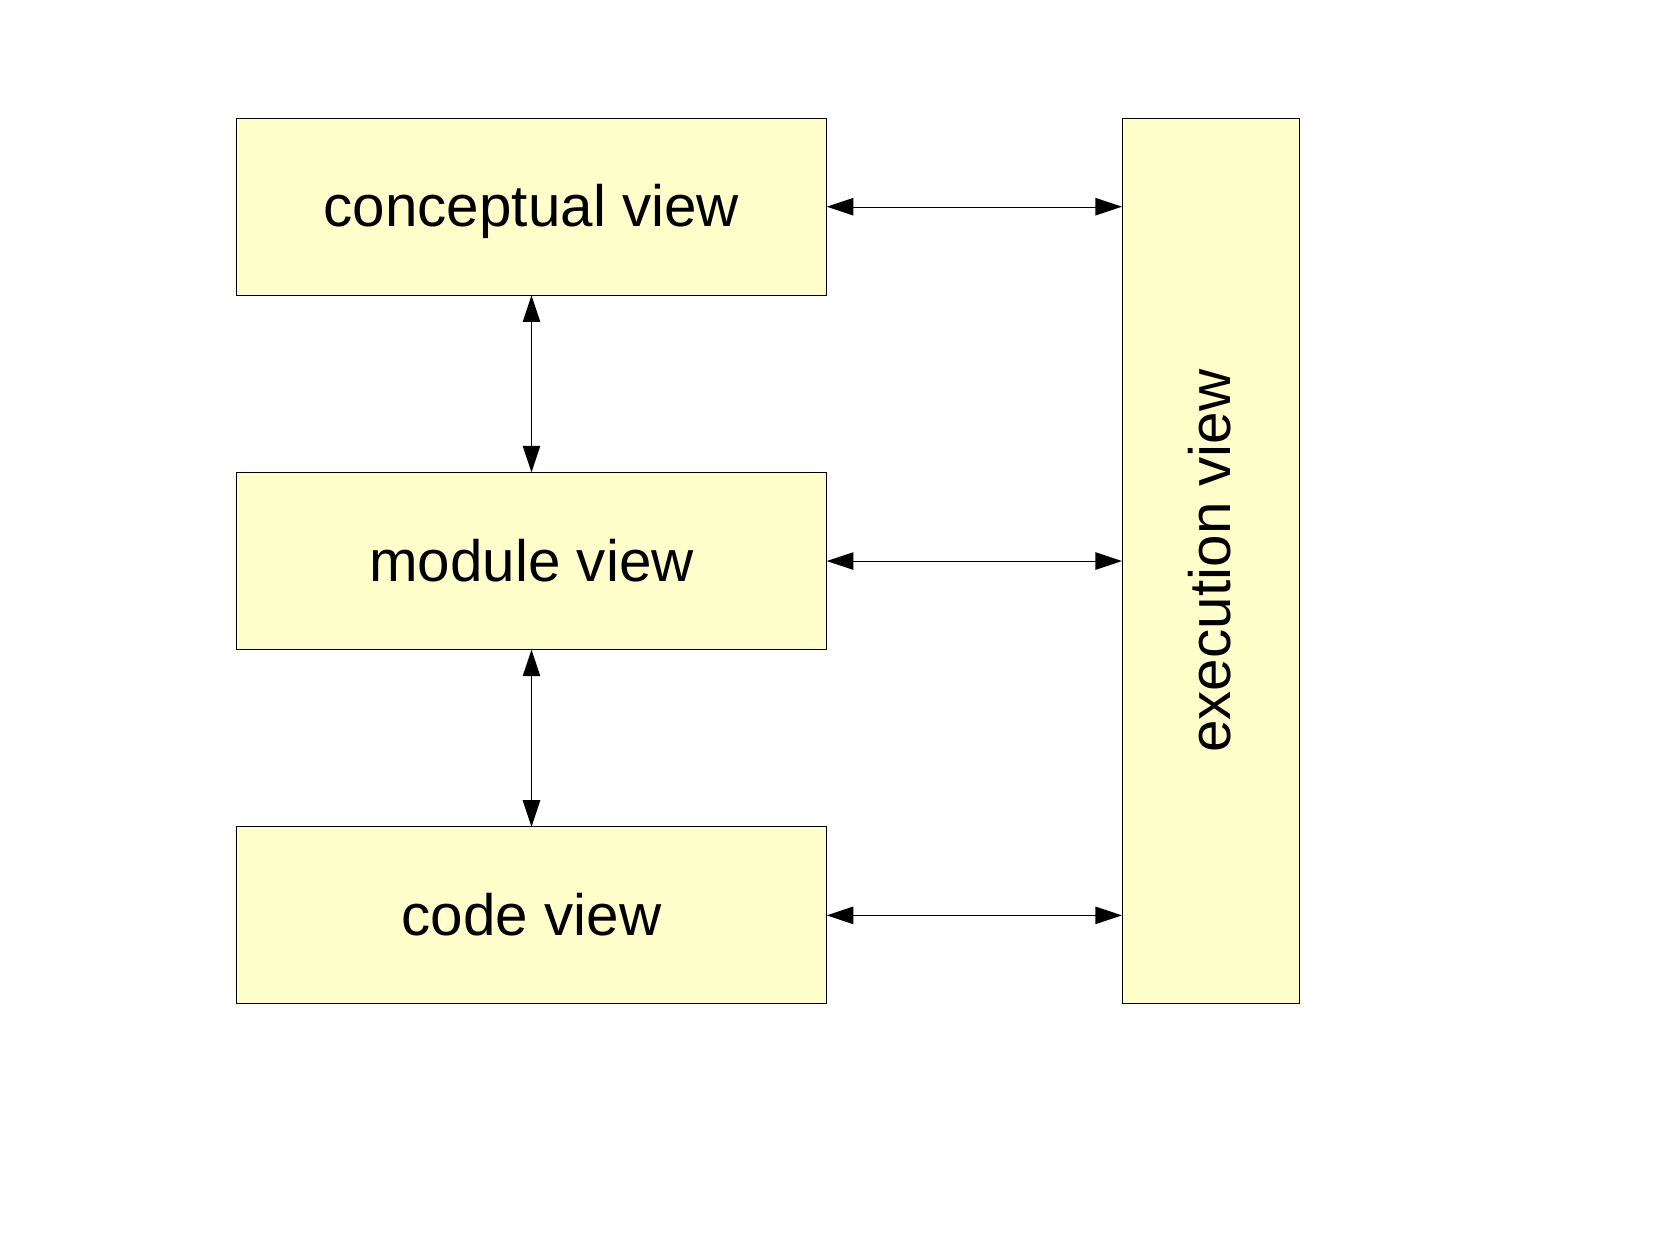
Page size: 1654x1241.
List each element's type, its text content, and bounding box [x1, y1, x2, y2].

text_box code view [236, 826, 827, 1004]
text_box execution view [1122, 118, 1300, 1004]
text_box conceptual view [236, 118, 827, 296]
text_box module view [236, 472, 827, 650]
